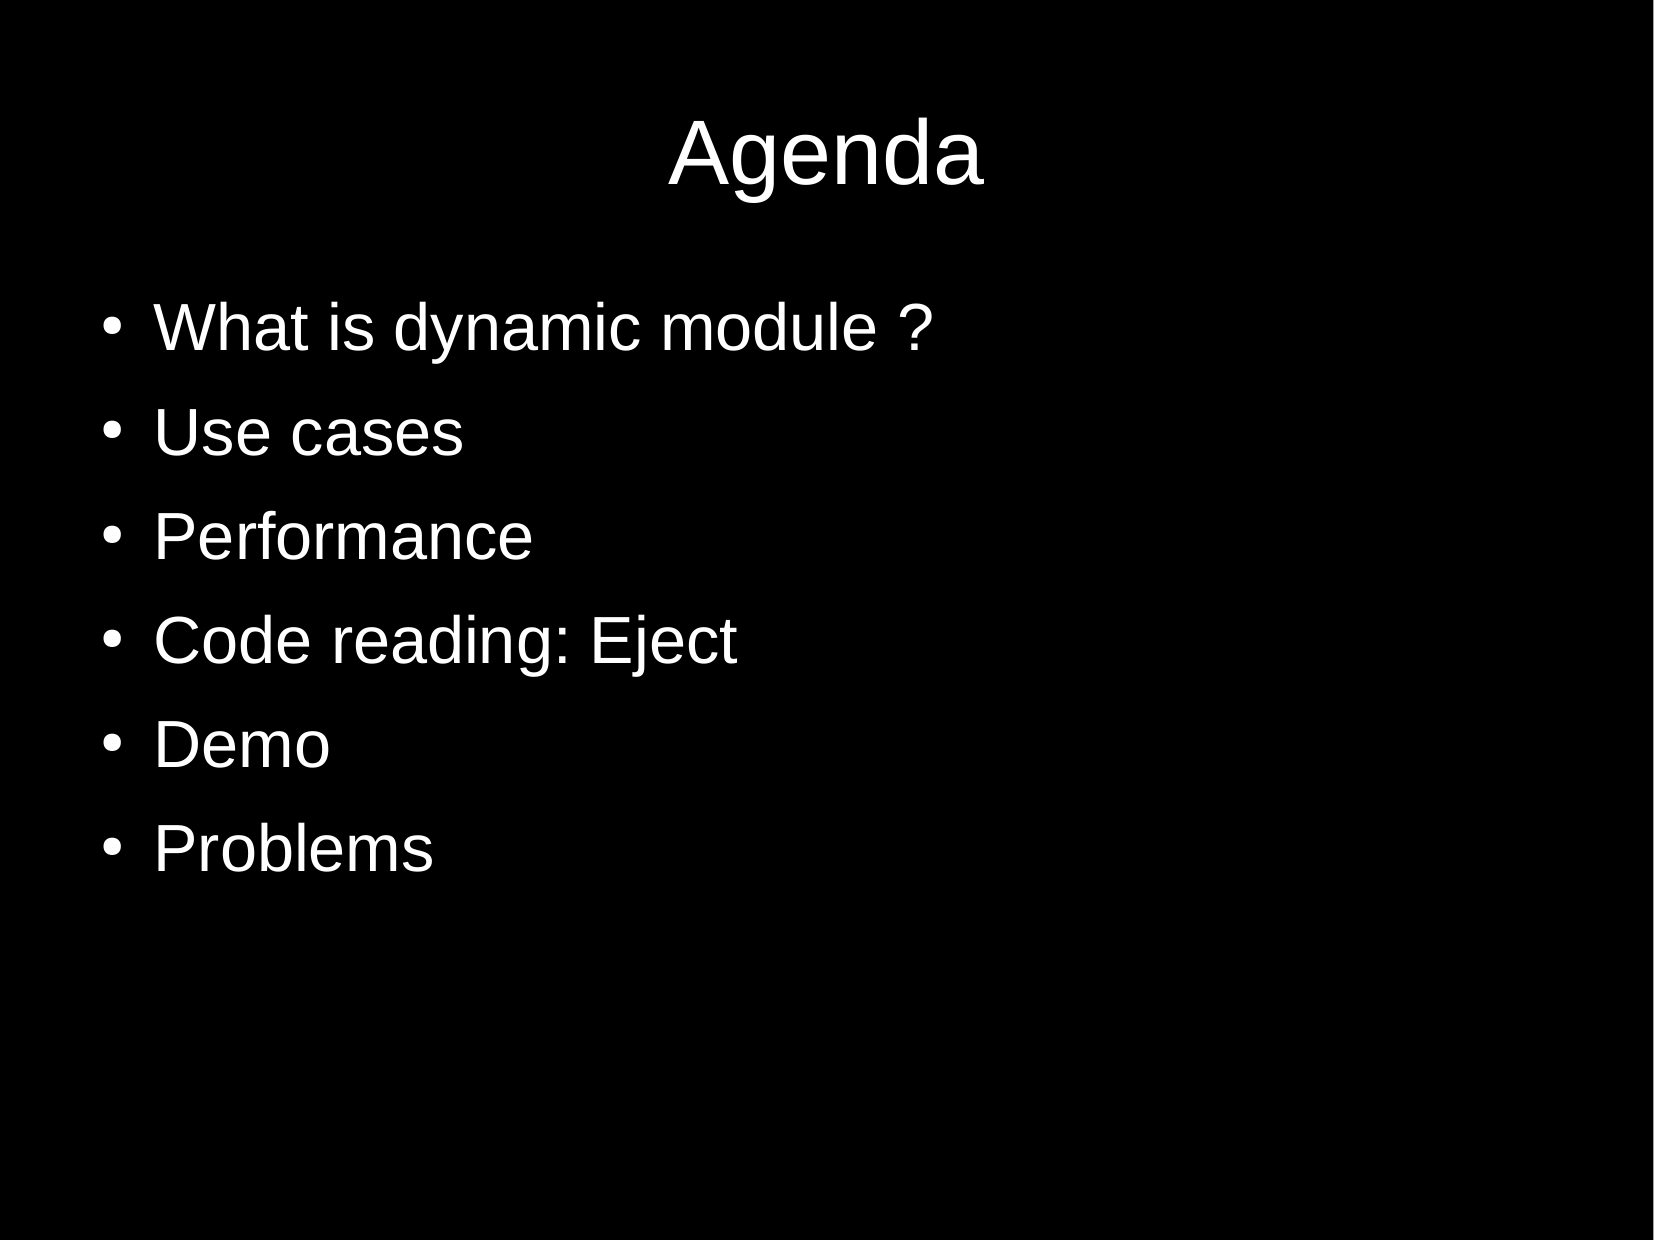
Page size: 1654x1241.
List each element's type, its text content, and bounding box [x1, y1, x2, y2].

list What is dynamic module ? Use cases Performance Code reading: Eject Demo Problems [82, 290, 1571, 1010]
title Agenda [82, 49, 1571, 257]
